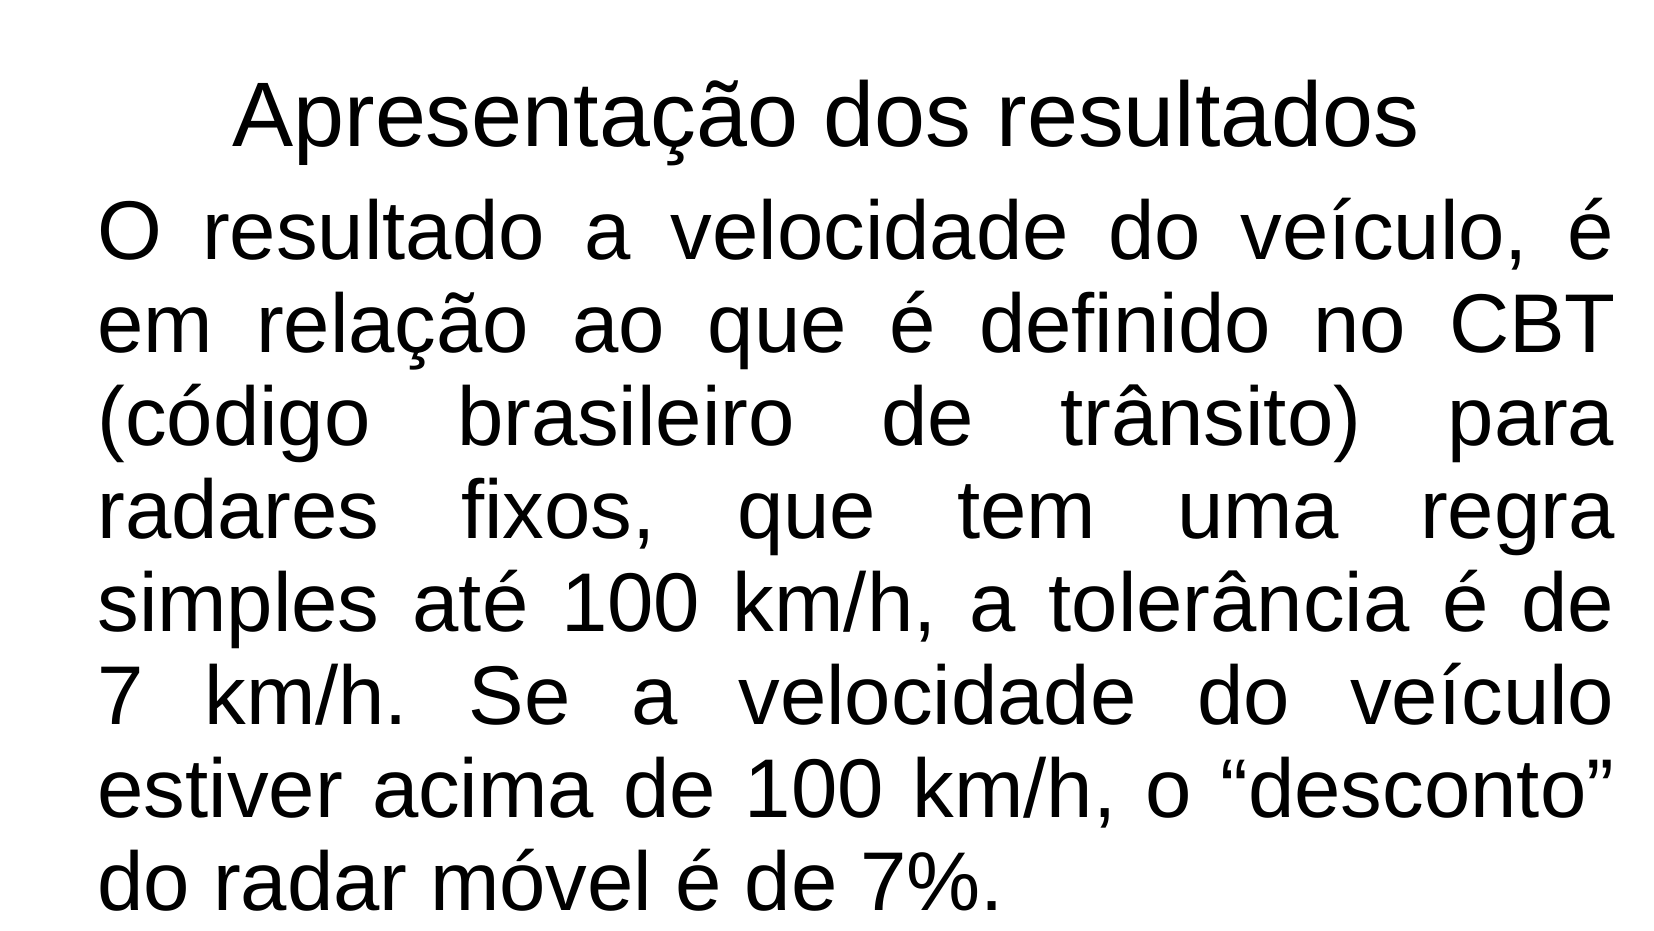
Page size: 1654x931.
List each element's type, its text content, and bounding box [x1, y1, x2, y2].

text_box O resultado a velocidade do veículo, é em relação ao que é definido no CBT (código brasileiro de trânsito) para radares fixos, que tem uma regra simples até 100 km/h, a tolerância é de 7 km/h. Se a velocidade do veículo estiver acima de 100 km/h, o “desconto” do radar móvel é de 7%. [82, 177, 1630, 931]
title Apresentação dos resultados [82, 12, 1571, 177]
